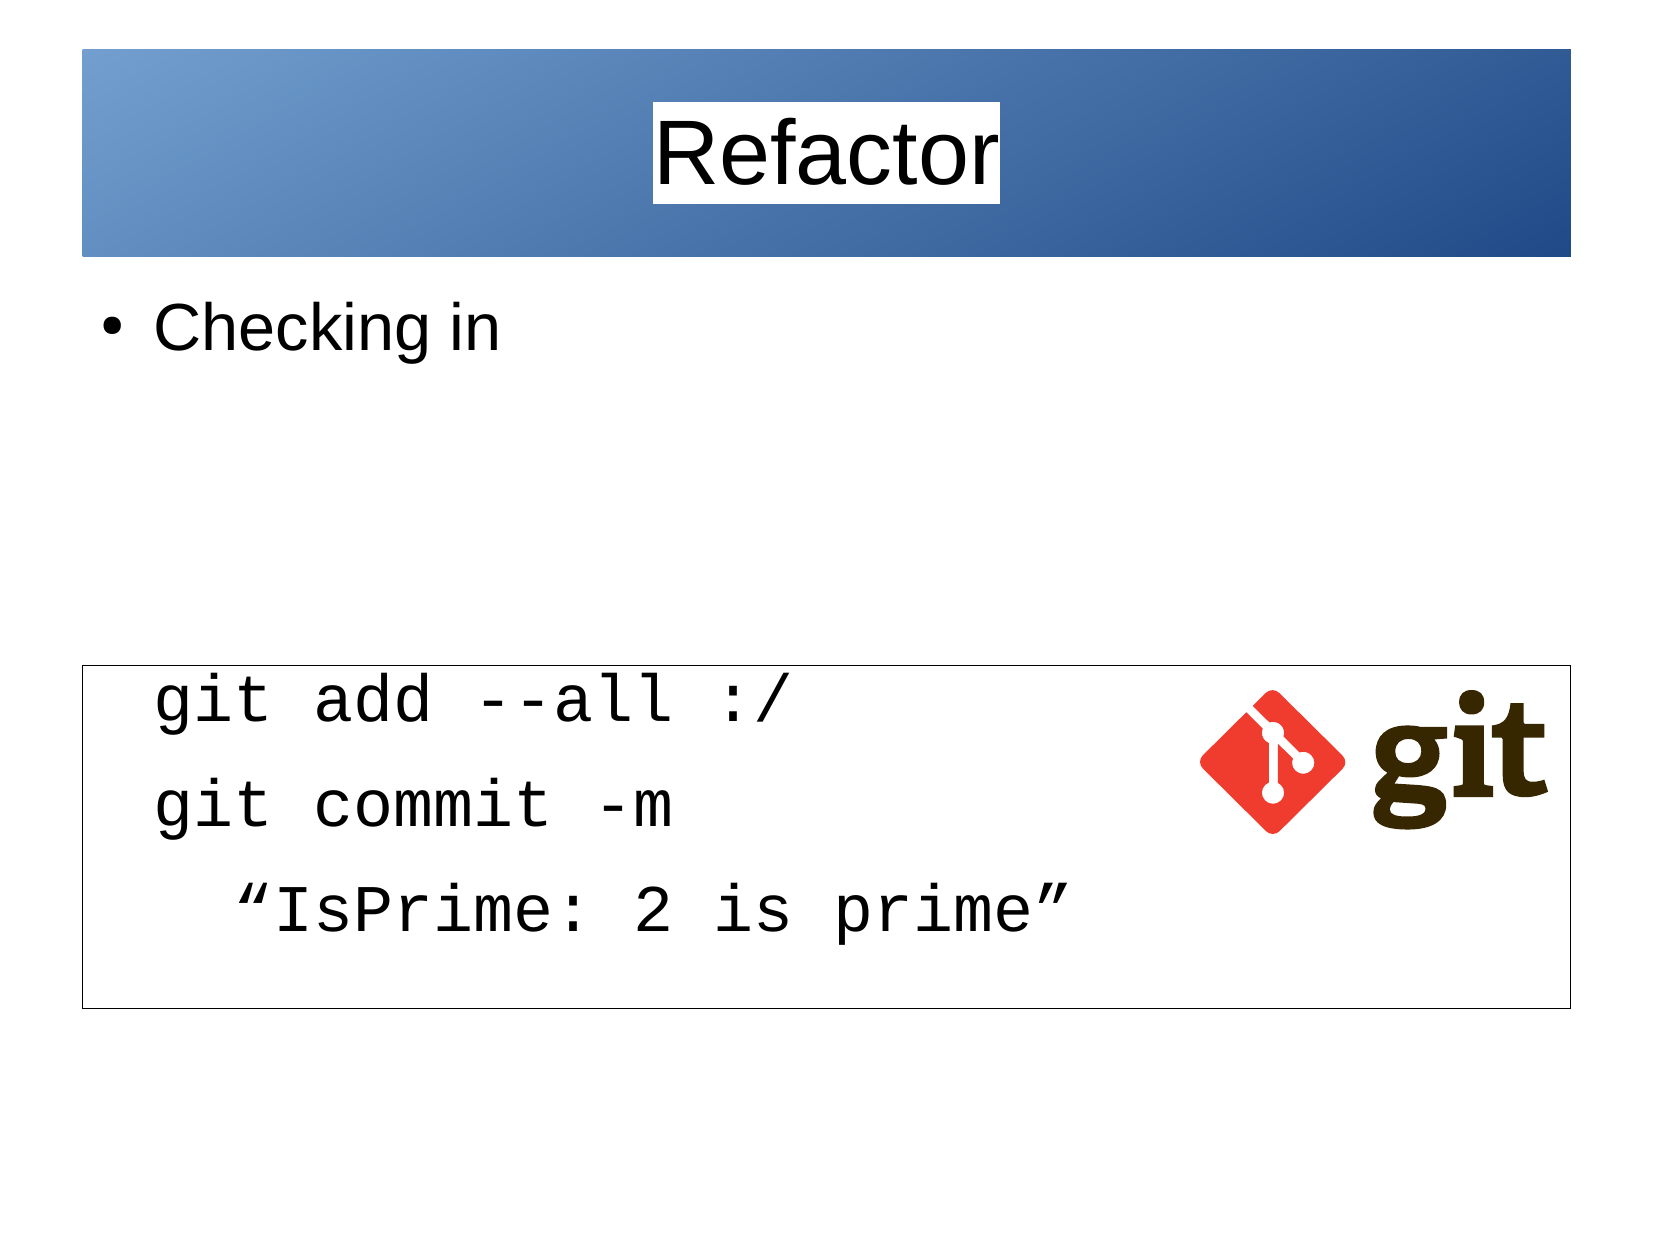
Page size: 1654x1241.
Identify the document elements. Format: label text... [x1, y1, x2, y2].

list git add --all :/ git commit -m “IsPrime: 2 is prime” [82, 665, 1571, 1009]
picture [1200, 690, 1549, 834]
title Refactor [82, 49, 1571, 257]
list Checking in [82, 290, 1571, 634]
